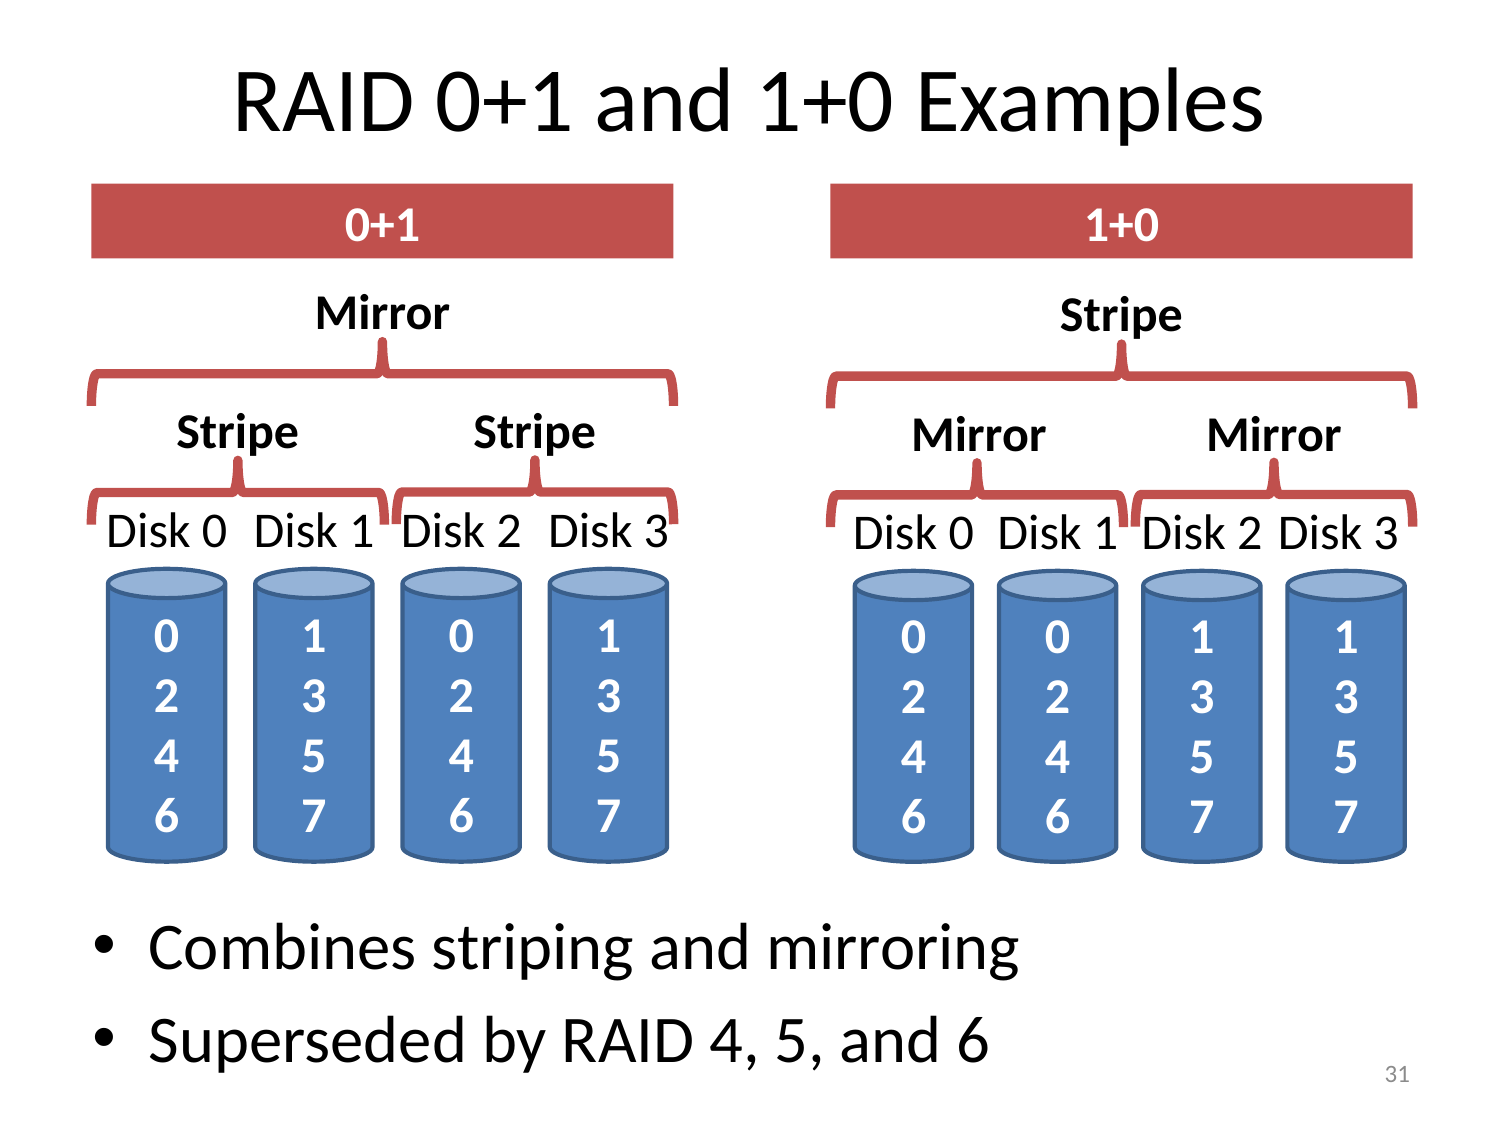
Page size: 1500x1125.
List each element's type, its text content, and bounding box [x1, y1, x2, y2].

text_box Disk 2 [385, 490, 533, 566]
text_box 1 3 5 7 [255, 586, 373, 862]
text_box 1+0 [830, 183, 1413, 259]
text_box Disk 3 [533, 490, 684, 566]
text_box 1 3 5 7 [549, 584, 668, 862]
text_box Mirror [299, 272, 466, 347]
text_box Mirror [1191, 393, 1357, 469]
table_cell (N / 2) * S [108, 568, 226, 599]
text_box Disk 0 [838, 498, 982, 568]
text_box Mirror [896, 393, 1062, 469]
text_box 1 3 5 7 [1143, 588, 1261, 862]
table_cell (N – 1) * S [255, 568, 373, 599]
table_cell Sequential Write [1287, 570, 1405, 601]
text_box Disk 1 [982, 500, 1126, 568]
text_box 0 2 4 6 [854, 586, 973, 862]
text_box 0 2 4 6 [998, 586, 1117, 862]
text_box 0 2 4 6 [402, 586, 520, 862]
text_box 0+1 [91, 183, 674, 259]
text_box Stripe [458, 391, 612, 467]
text_box 0 2 4 6 [108, 585, 226, 862]
text_box Disk 2 [1126, 492, 1263, 568]
table_cell N * R [402, 568, 520, 599]
table_cell (N – 1) * R [549, 568, 668, 599]
list Combines striping and mirroring Superseded by RAID 4, 5, and 6 [77, 895, 1428, 1108]
table_cell N * S [998, 570, 1117, 601]
text_box Disk 1 [238, 496, 385, 566]
title RAID 0+1 and 1+0 Examples [75, 1, 1425, 189]
table_cell (N – 1) * S [1143, 570, 1261, 601]
text_box Stripe [161, 391, 315, 467]
table_cell Throughput [854, 570, 973, 601]
text_box Disk 3 [1263, 497, 1414, 568]
text_box Disk 0 [91, 495, 238, 566]
text_box 1 3 5 7 [1287, 588, 1405, 862]
text_box Stripe [1045, 274, 1198, 350]
